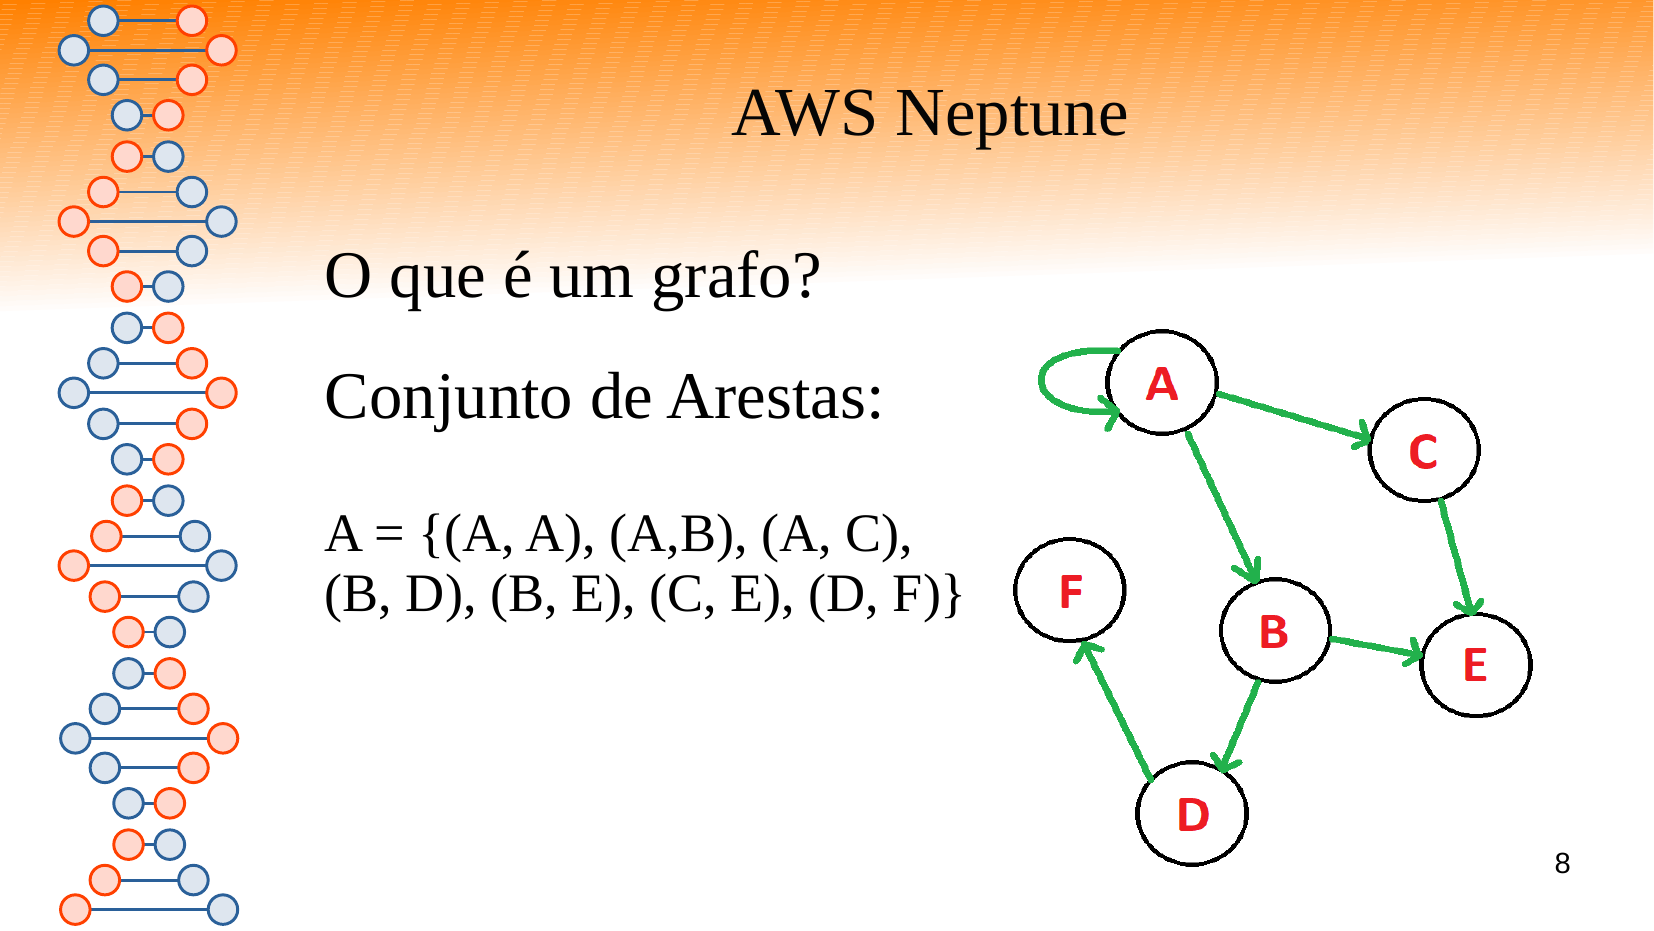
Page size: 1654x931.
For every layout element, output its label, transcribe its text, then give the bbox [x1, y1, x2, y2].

text_box Conjunto de Arestas: [265, 348, 916, 443]
text_box A = {(A, A), (A,B), (A, C), (B, D), (B, E), (C, E), (D, F)} [265, 446, 975, 680]
subtitle O que é um grafo? [265, 224, 1595, 325]
title AWS Neptune [265, 35, 1595, 189]
picture [1003, 324, 1542, 872]
